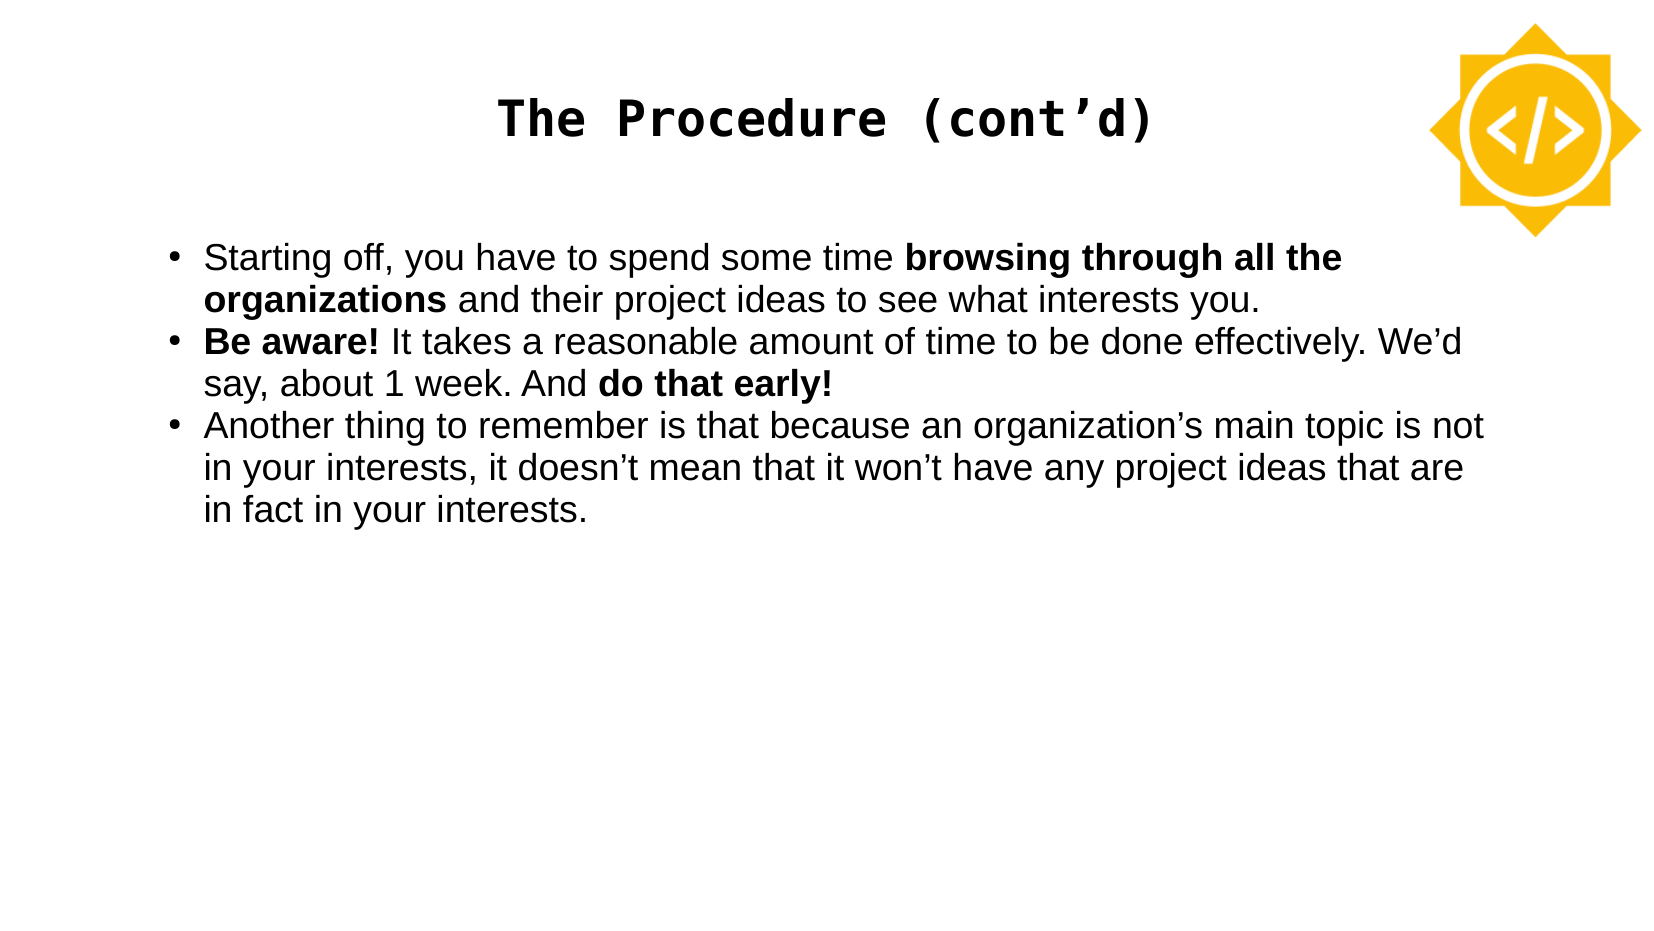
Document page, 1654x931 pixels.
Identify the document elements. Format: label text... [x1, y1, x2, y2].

picture [1429, 23, 1642, 82]
text_box Starting off, you have to spend some time browsing through all the organizations and their project ideas to see what interests you. Be aware! It takes a reasonable amount of time to be done effectively. We’d say, about 1 week. And do that early! Another thing to remember is that because an organization’s main topic is not in your interests, it doesn’t mean that it won’t have any project ideas that are in fact in your interests. [153, 414, 1501, 875]
text_box The Procedure (cont’d) [0, 82, 1654, 414]
